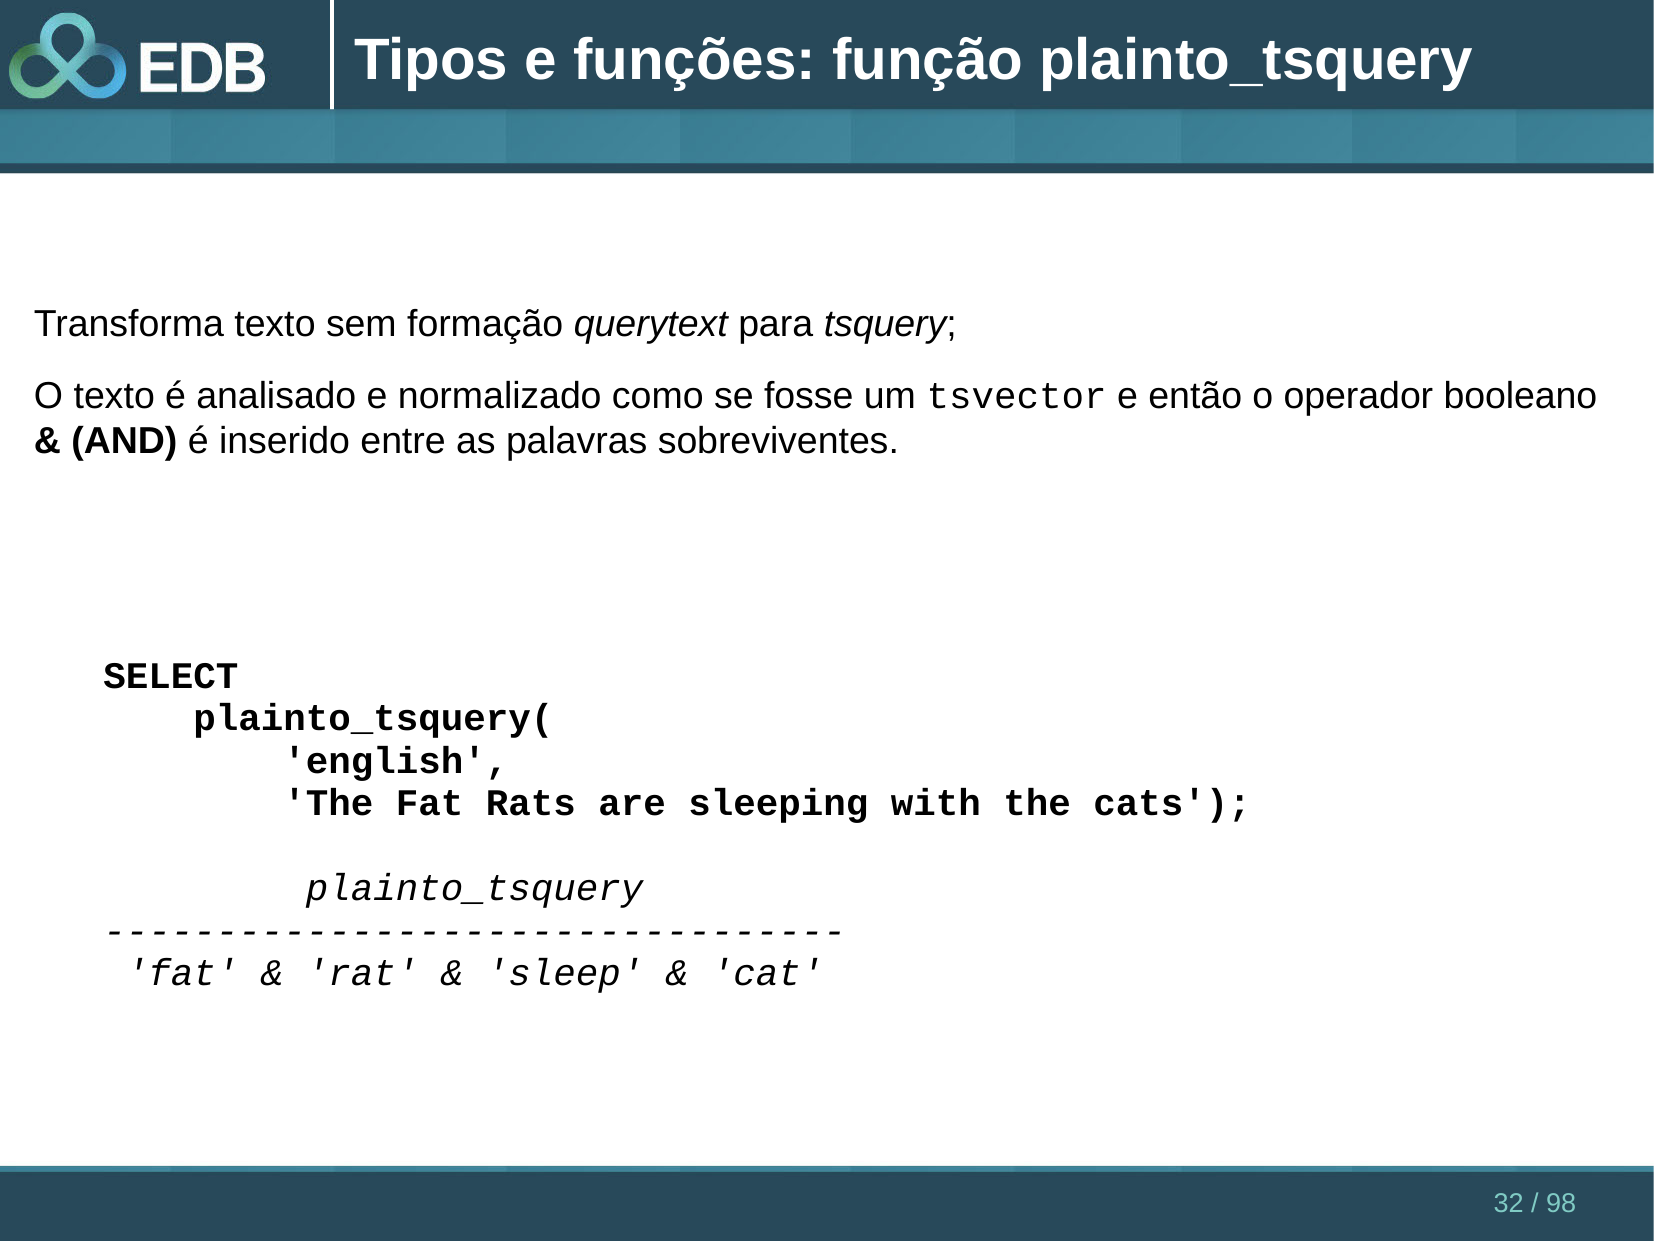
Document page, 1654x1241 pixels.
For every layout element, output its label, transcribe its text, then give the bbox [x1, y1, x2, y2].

text_box Transforma texto sem formação querytext para tsquery; O texto é analisado e normalizado como se fosse um tsvector e então o operador booleano & (AND) é inserido entre as palavras sobreviventes. [19, 295, 1625, 473]
picture [0, 0, 1654, 1241]
text_box SELECT plainto_tsquery( 'english', 'The Fat Rats are sleeping with the cats'); plainto_tsquery --------------------------------- 'fat' & 'rat' & 'sleep' & 'cat' [88, 649, 1595, 1005]
title Tipos e funções: função plainto_tsquery [354, 26, 1595, 92]
